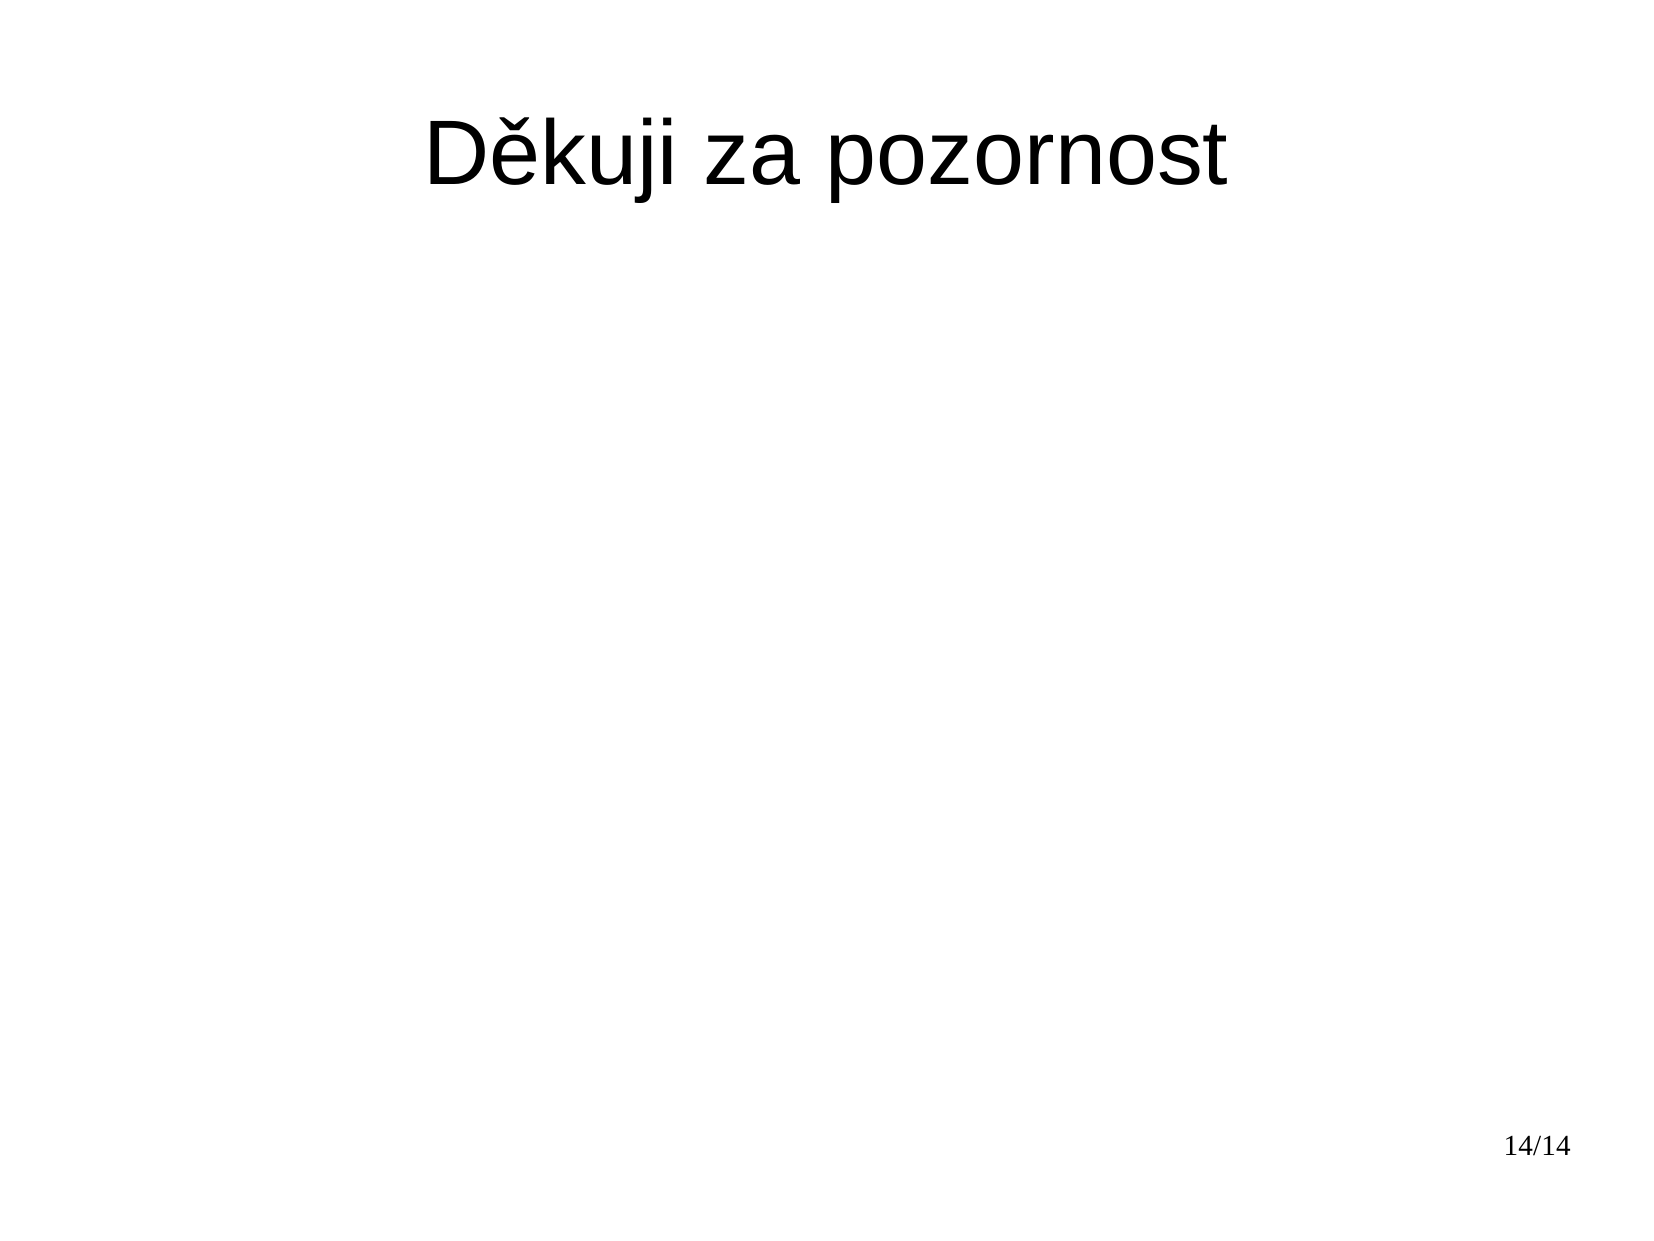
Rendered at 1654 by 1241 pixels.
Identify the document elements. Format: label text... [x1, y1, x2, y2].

title Děkuji za pozornost [82, 49, 1571, 257]
